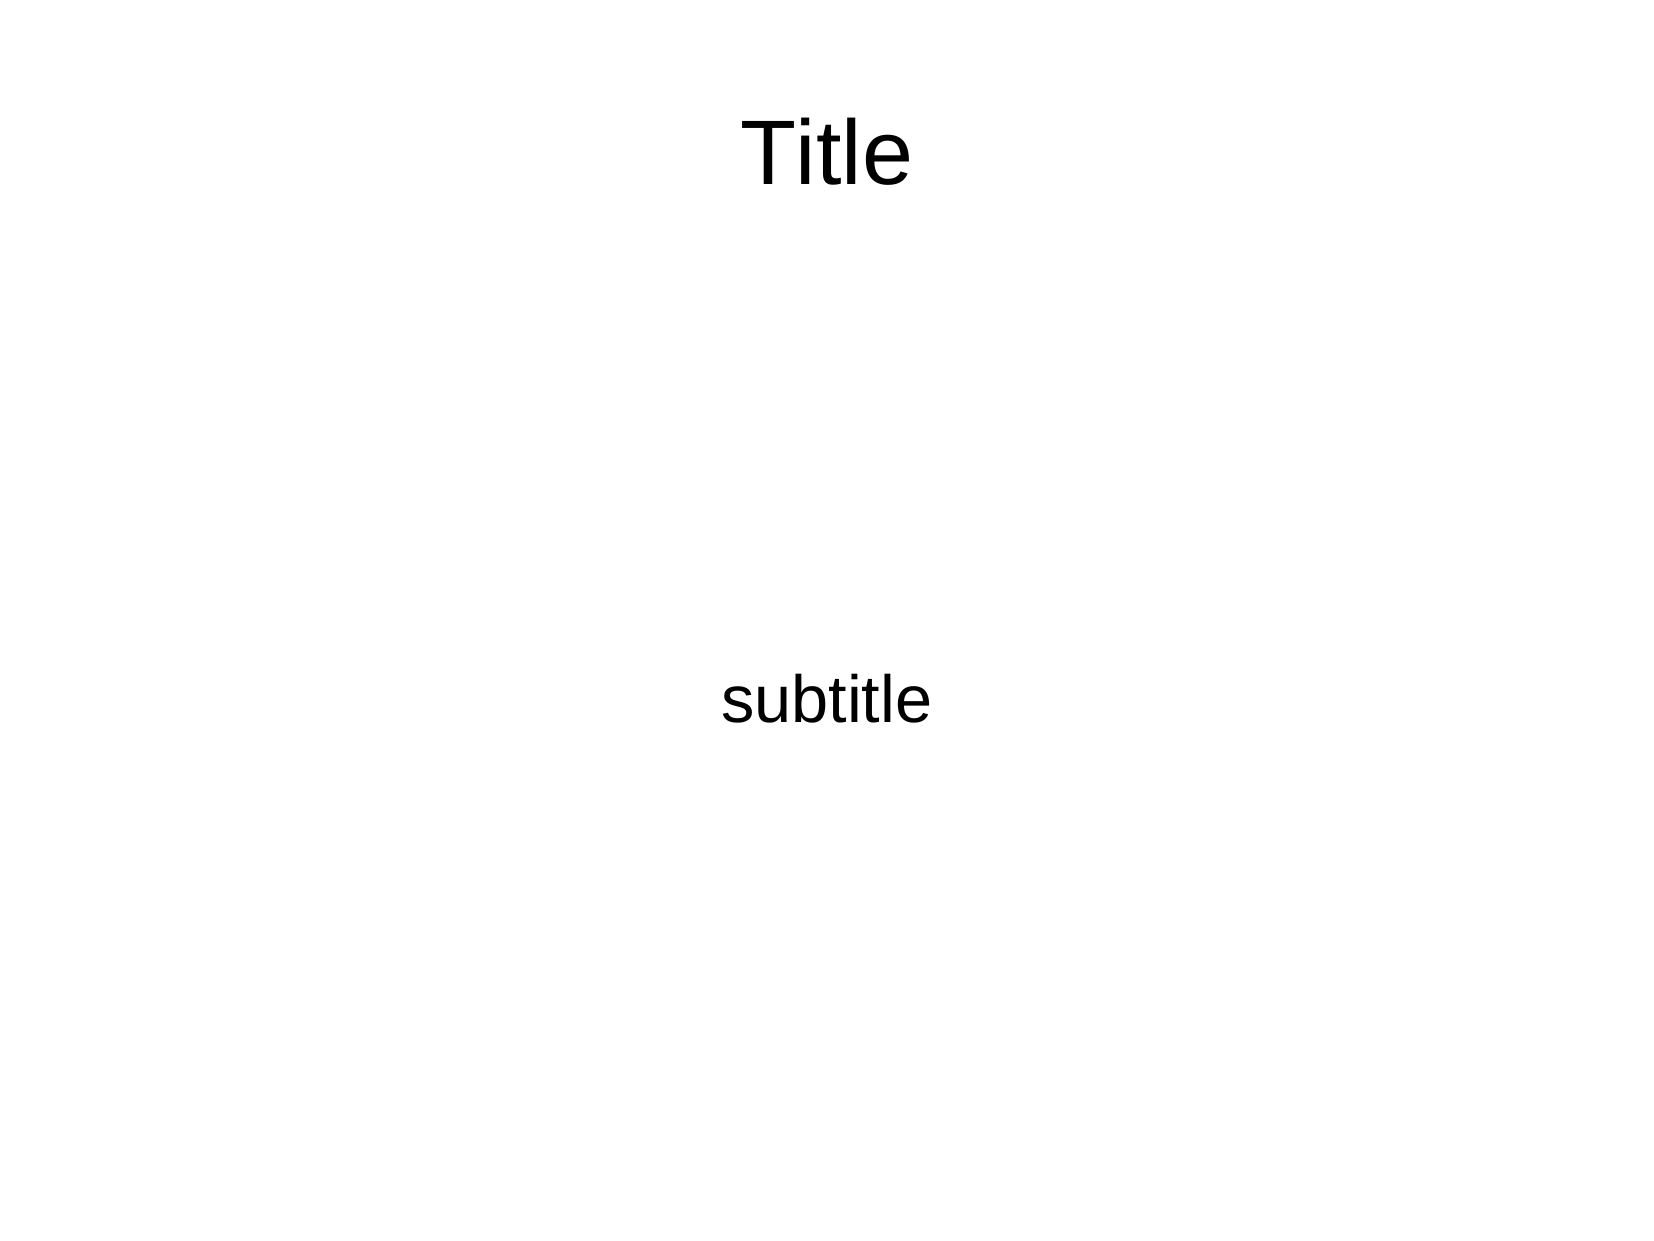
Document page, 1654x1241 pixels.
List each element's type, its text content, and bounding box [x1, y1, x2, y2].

subtitle subtitle [82, 297, 1571, 1102]
title Title [82, 49, 1571, 257]
